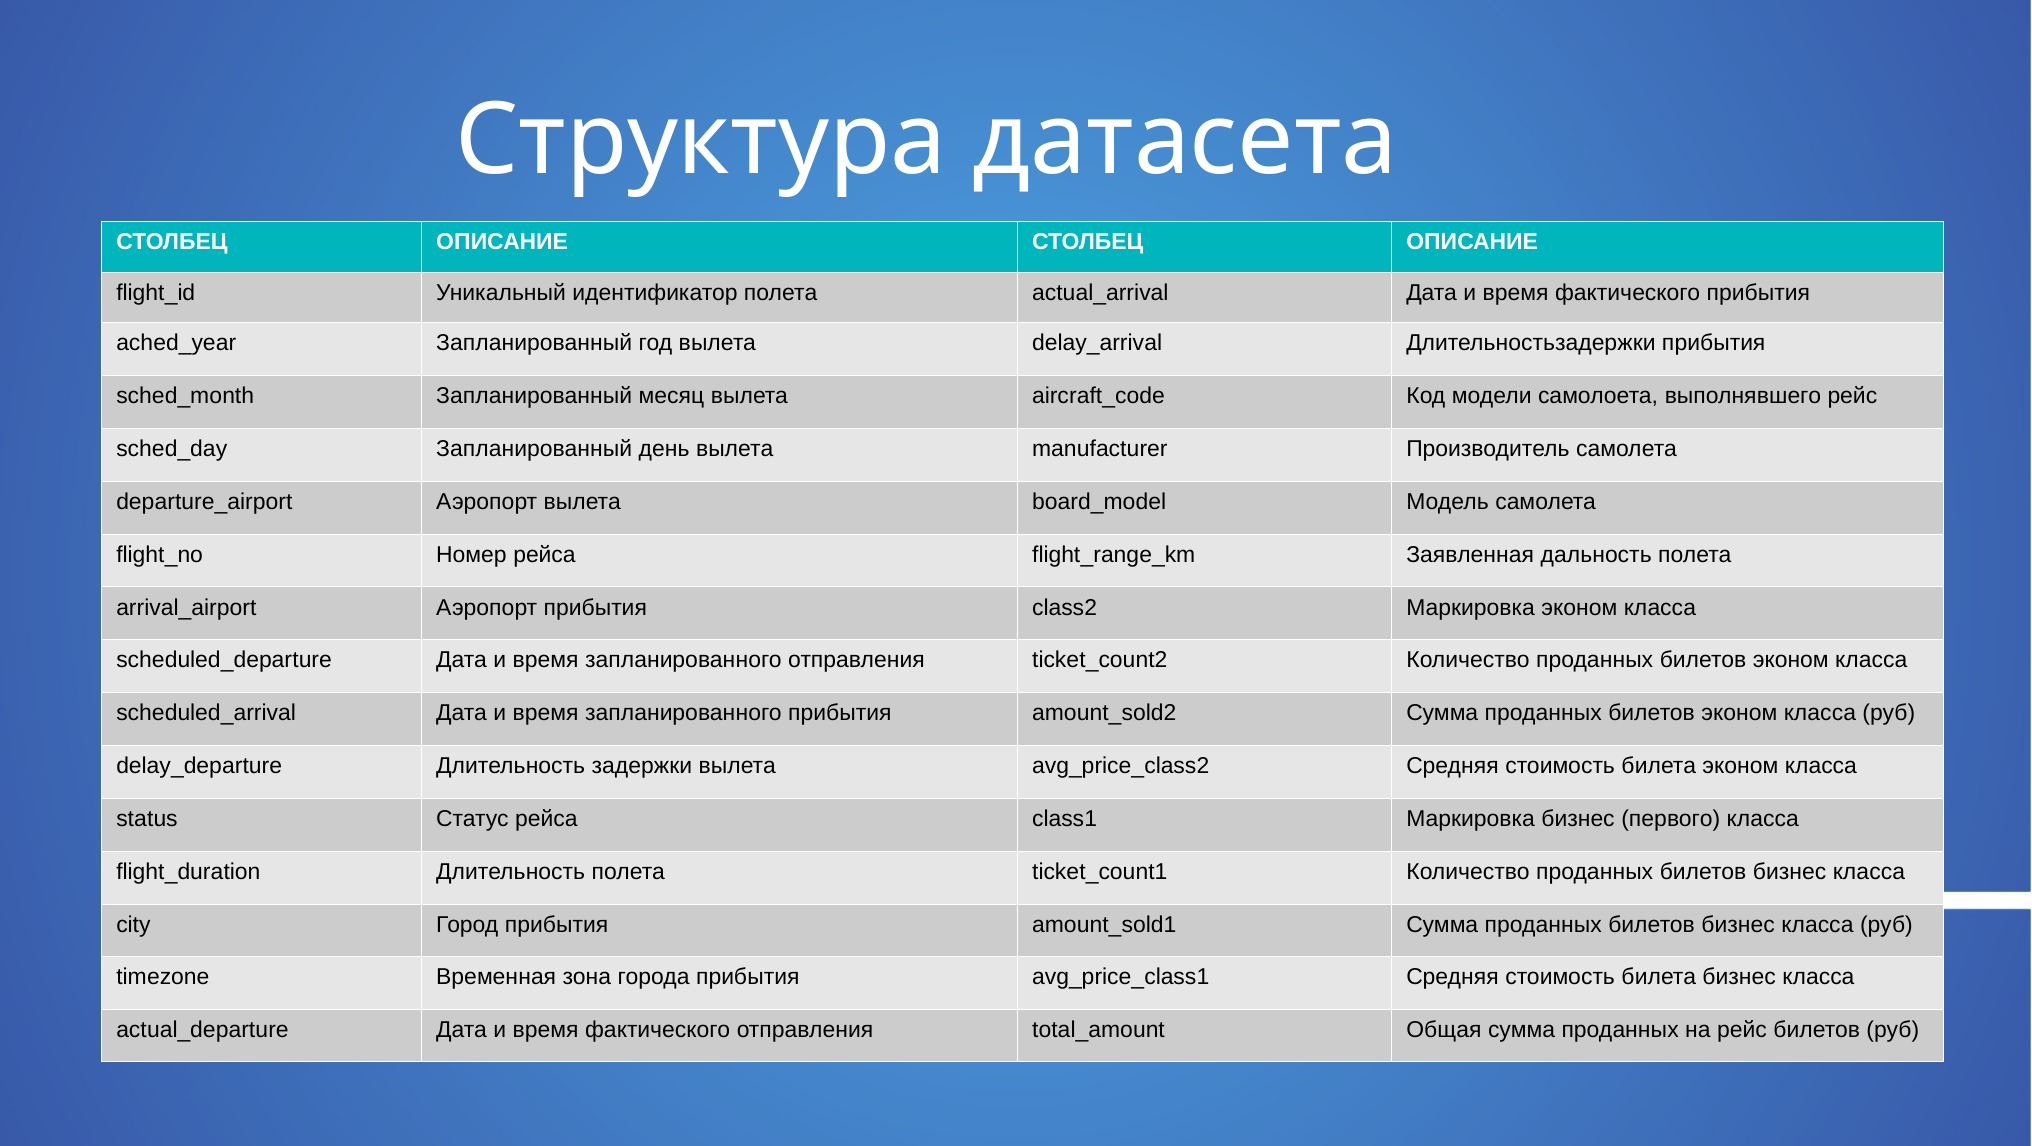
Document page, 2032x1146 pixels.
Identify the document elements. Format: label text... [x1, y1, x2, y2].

table_cell Заявленная дальность полета [1392, 535, 1943, 586]
table_cell manufacturer [1018, 429, 1391, 481]
table_cell amount_sold2 [1018, 693, 1391, 745]
table_cell flight_no [102, 535, 421, 586]
table_cell ached_year [102, 323, 421, 375]
table_cell actual_departure [102, 1010, 421, 1061]
table_cell Длительность полета [422, 852, 1017, 904]
table_cell flight_duration [102, 852, 421, 904]
table_cell Длительность задержки вылета [422, 746, 1017, 798]
table_cell class2 [1018, 587, 1391, 639]
table_cell avg_price_class1 [1018, 957, 1391, 1009]
table_header СТОЛБЕЦ [102, 222, 421, 272]
table_cell ticket_count2 [1018, 640, 1391, 692]
table_cell class1 [1018, 799, 1391, 851]
table_cell Сумма проданных билетов бизнес класса (руб) [1392, 905, 1943, 956]
table_cell Аэропорт прибытия [422, 587, 1017, 639]
table_cell Дата и время запланированного отправления [422, 640, 1017, 692]
table_cell Уникальный идентификатор полета [422, 273, 1017, 322]
table_header ОПИСАНИЕ [422, 222, 1017, 272]
table_cell Временная зона города прибытия [422, 957, 1017, 1009]
table_cell avg_price_class2 [1018, 746, 1391, 798]
table_cell scheduled_arrival [102, 693, 421, 745]
table_cell Номер рейса [422, 535, 1017, 586]
table_cell Аэропорт вылета [422, 482, 1017, 534]
table_cell Производитель самолета [1392, 429, 1943, 481]
table_cell Модель самолета [1392, 482, 1943, 534]
table_cell Город прибытия [422, 905, 1017, 956]
table_cell Сумма проданных билетов эконом класса (руб) [1392, 693, 1943, 745]
table_cell Количество проданных билетов бизнес класса [1392, 852, 1943, 904]
table_cell Маркировка эконом класса [1392, 587, 1943, 639]
table_cell actual_arrival [1018, 273, 1391, 322]
table_cell departure_airport [102, 482, 421, 534]
table_cell status [102, 799, 421, 851]
table_cell sched_month [102, 376, 421, 428]
table_cell Дата и время запланированного прибытия [422, 693, 1017, 745]
table_cell board_model [1018, 482, 1391, 534]
table_cell amount_sold1 [1018, 905, 1391, 956]
table_cell delay_departure [102, 746, 421, 798]
table_header Столбец [1018, 222, 1391, 272]
table_header Описание [1392, 222, 1943, 272]
table_cell Средняя стоимость билета бизнес класса [1392, 957, 1943, 1009]
table_cell sched_day [102, 429, 421, 481]
table_cell Запланированный день вылета [422, 429, 1017, 481]
table_cell flight_id [102, 273, 421, 322]
table_cell Длительностьзадержки прибытия [1392, 323, 1943, 375]
table_cell Код модели самолоета, выполнявшего рейс [1392, 376, 1943, 428]
table_cell Количество проданных билетов эконом класса [1392, 640, 1943, 692]
table_cell Средняя стоимость билета эконом класса [1392, 746, 1943, 798]
table_cell Общая сумма проданных на рейс билетов (руб) [1392, 1010, 1943, 1061]
table_cell delay_arrival [1018, 323, 1391, 375]
table_cell Маркировка бизнес (первого) класса [1392, 799, 1943, 851]
table_cell total_amount [1018, 1010, 1391, 1061]
table_cell Запланированный год вылета [422, 323, 1017, 375]
title Структура датасета [455, 33, 1571, 221]
table_cell flight_range_km [1018, 535, 1391, 586]
table_cell Дата и время фактического прибытия [1392, 273, 1943, 322]
table_cell Запланированный месяц вылета [422, 376, 1017, 428]
table_cell timezone [102, 957, 421, 1009]
table_cell Дата и время фактического отправления [422, 1010, 1017, 1061]
table_cell city [102, 905, 421, 956]
table_cell scheduled_departure [102, 640, 421, 692]
table_cell ticket_count1 [1018, 852, 1391, 904]
picture [0, 0, 2032, 1146]
table_cell arrival_airport [102, 587, 421, 639]
table_cell aircraft_code [1018, 376, 1391, 428]
table_cell Статус рейса [422, 799, 1017, 851]
